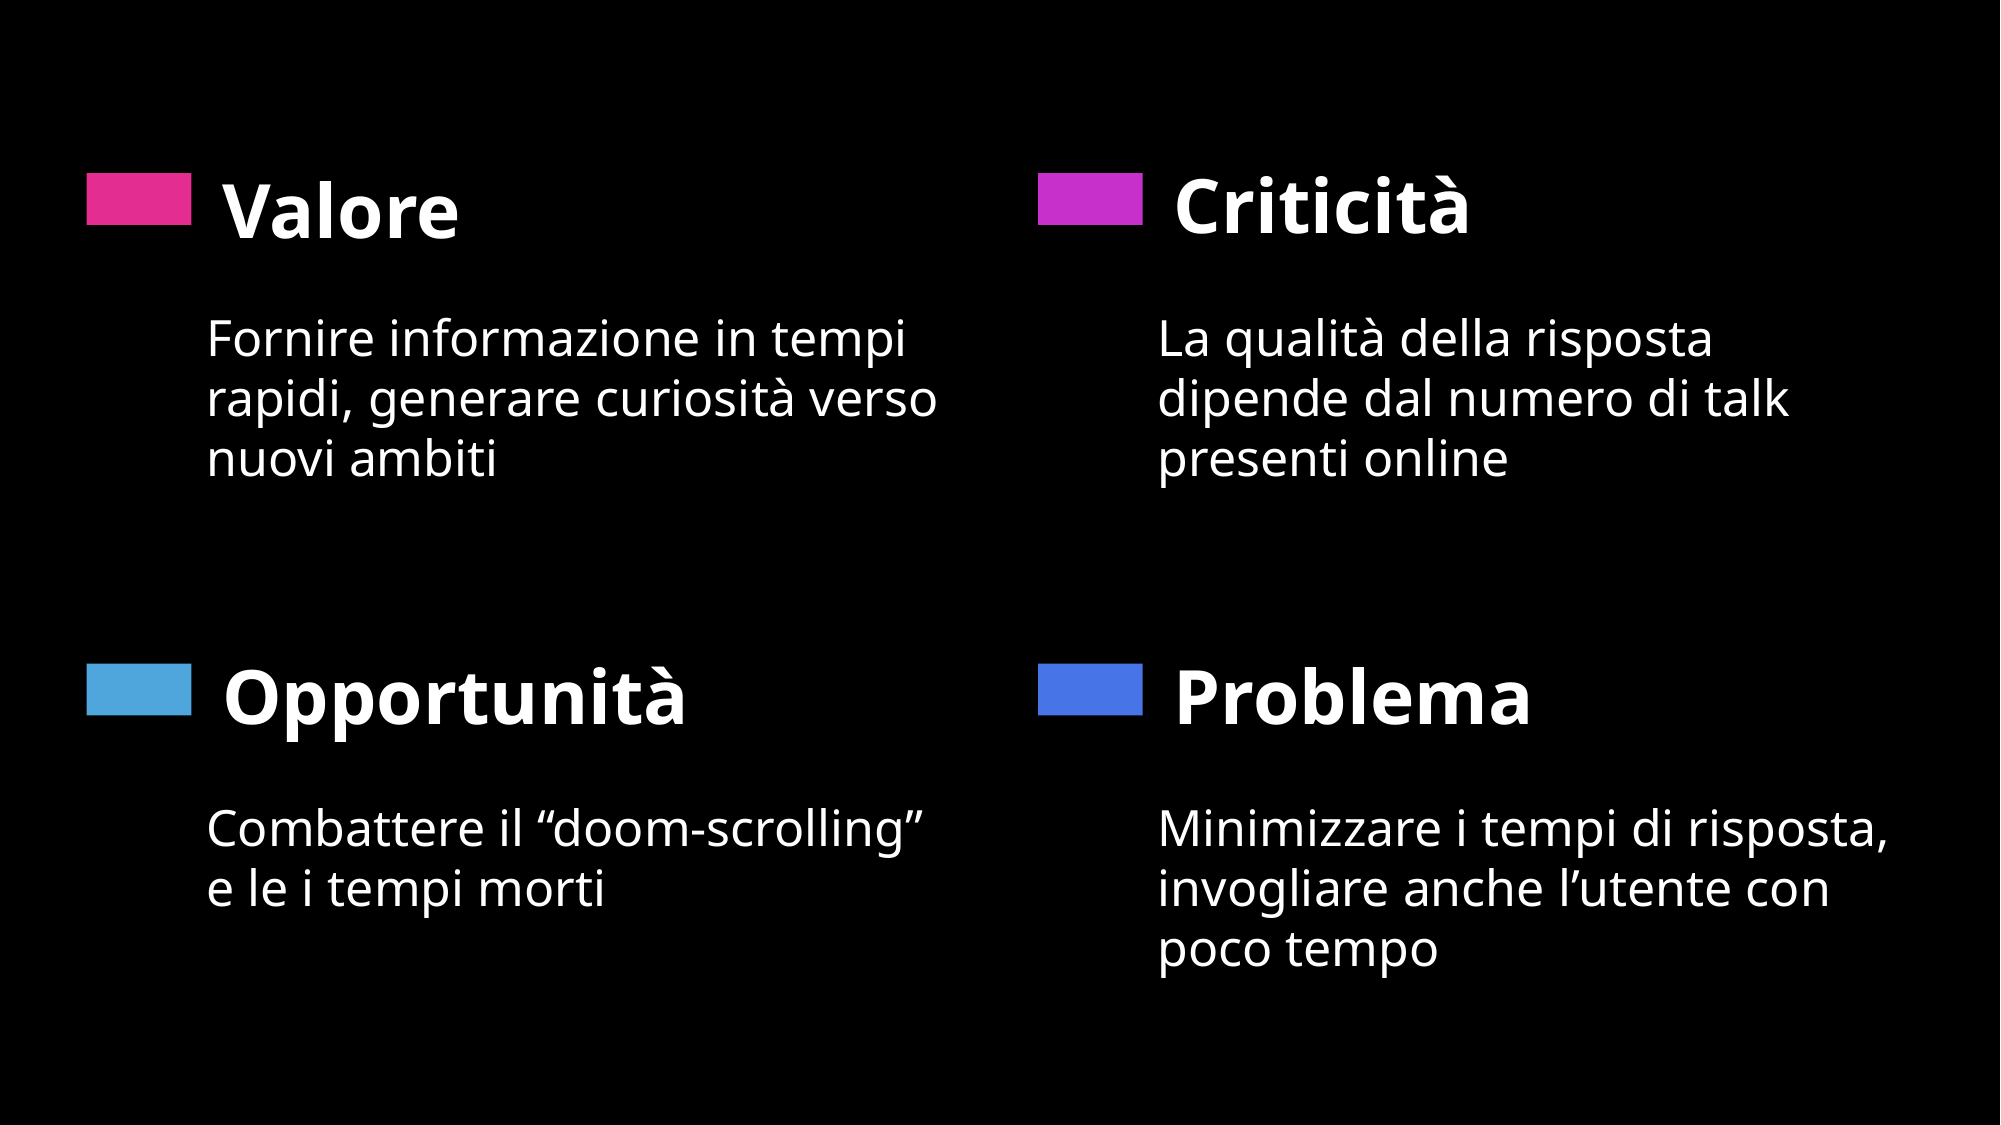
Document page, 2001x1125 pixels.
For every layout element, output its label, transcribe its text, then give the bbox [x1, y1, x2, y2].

text_box Valore [207, 156, 761, 253]
text_box Fornire informazione in tempi rapidi, generare curiosità verso nuovi ambiti [191, 298, 970, 496]
text_box [1038, 663, 1143, 716]
text_box Criticità [1158, 151, 1603, 258]
text_box La qualità della risposta dipende dal numero di talk presenti online [1142, 298, 1922, 496]
text_box [86, 663, 192, 716]
text_box [1038, 173, 1143, 225]
text_box Problema [1158, 641, 1636, 748]
text_box Combattere il “doom-scrolling” e le i tempi morti [191, 789, 970, 987]
text_box Minimizzare i tempi di risposta, invogliare anche l’utente con poco tempo [1142, 789, 1922, 987]
text_box [86, 173, 192, 225]
text_box Opportunità [207, 641, 739, 748]
